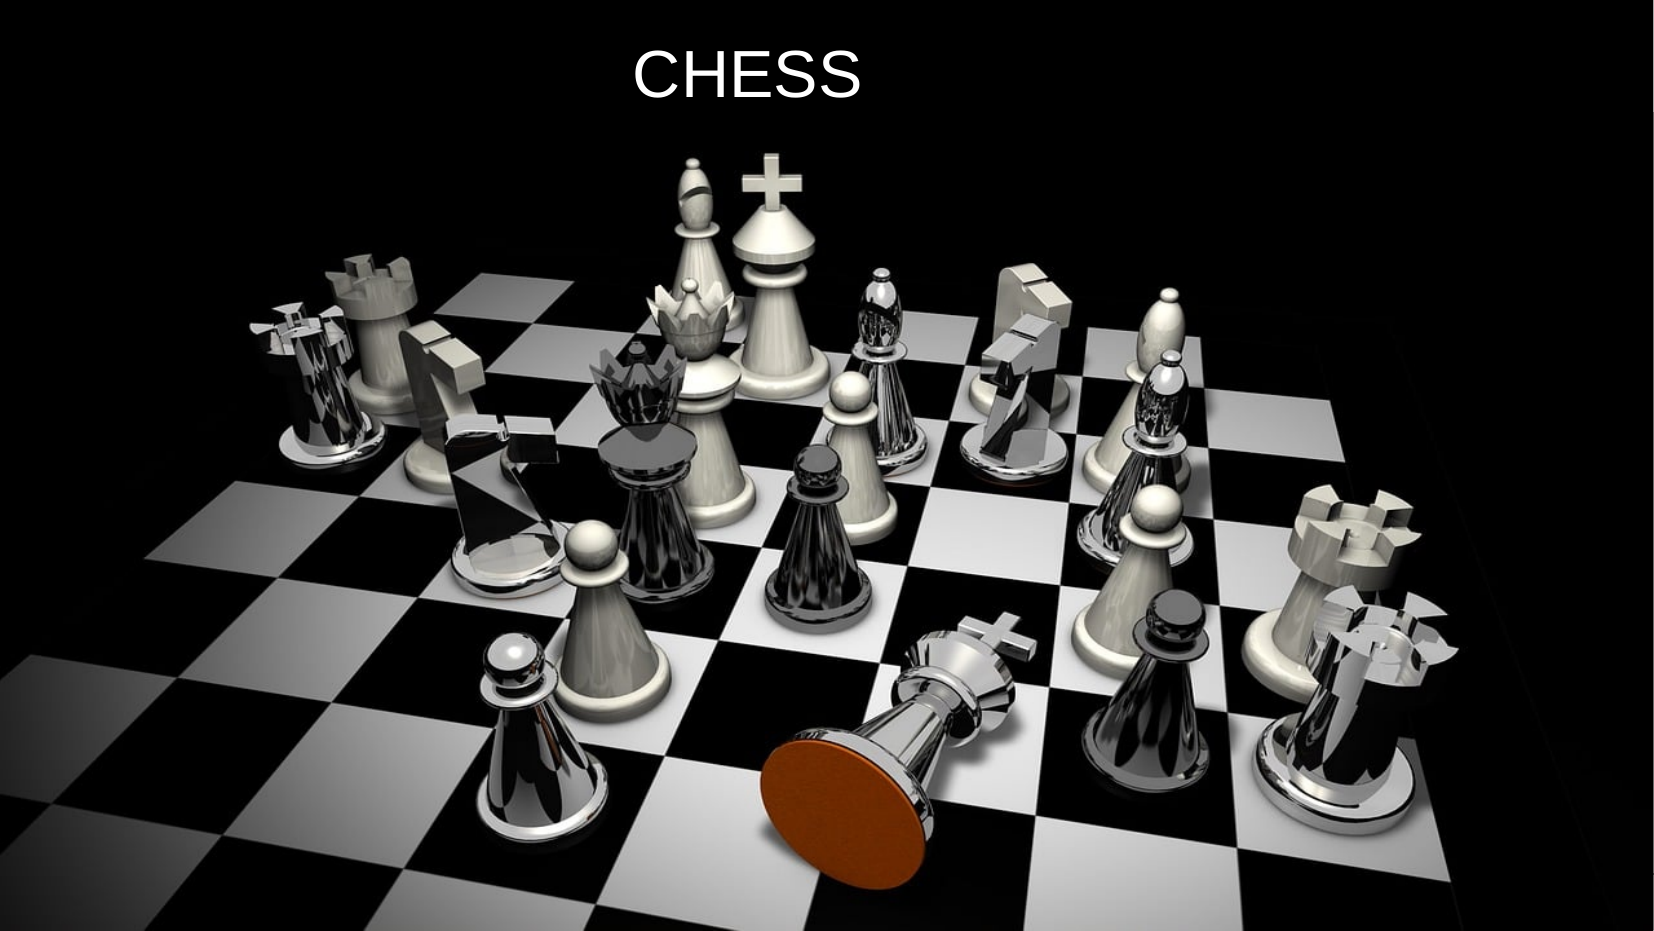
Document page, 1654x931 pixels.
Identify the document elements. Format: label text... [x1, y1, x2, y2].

list CHESS [300, 37, 1363, 112]
picture [0, 112, 1654, 931]
